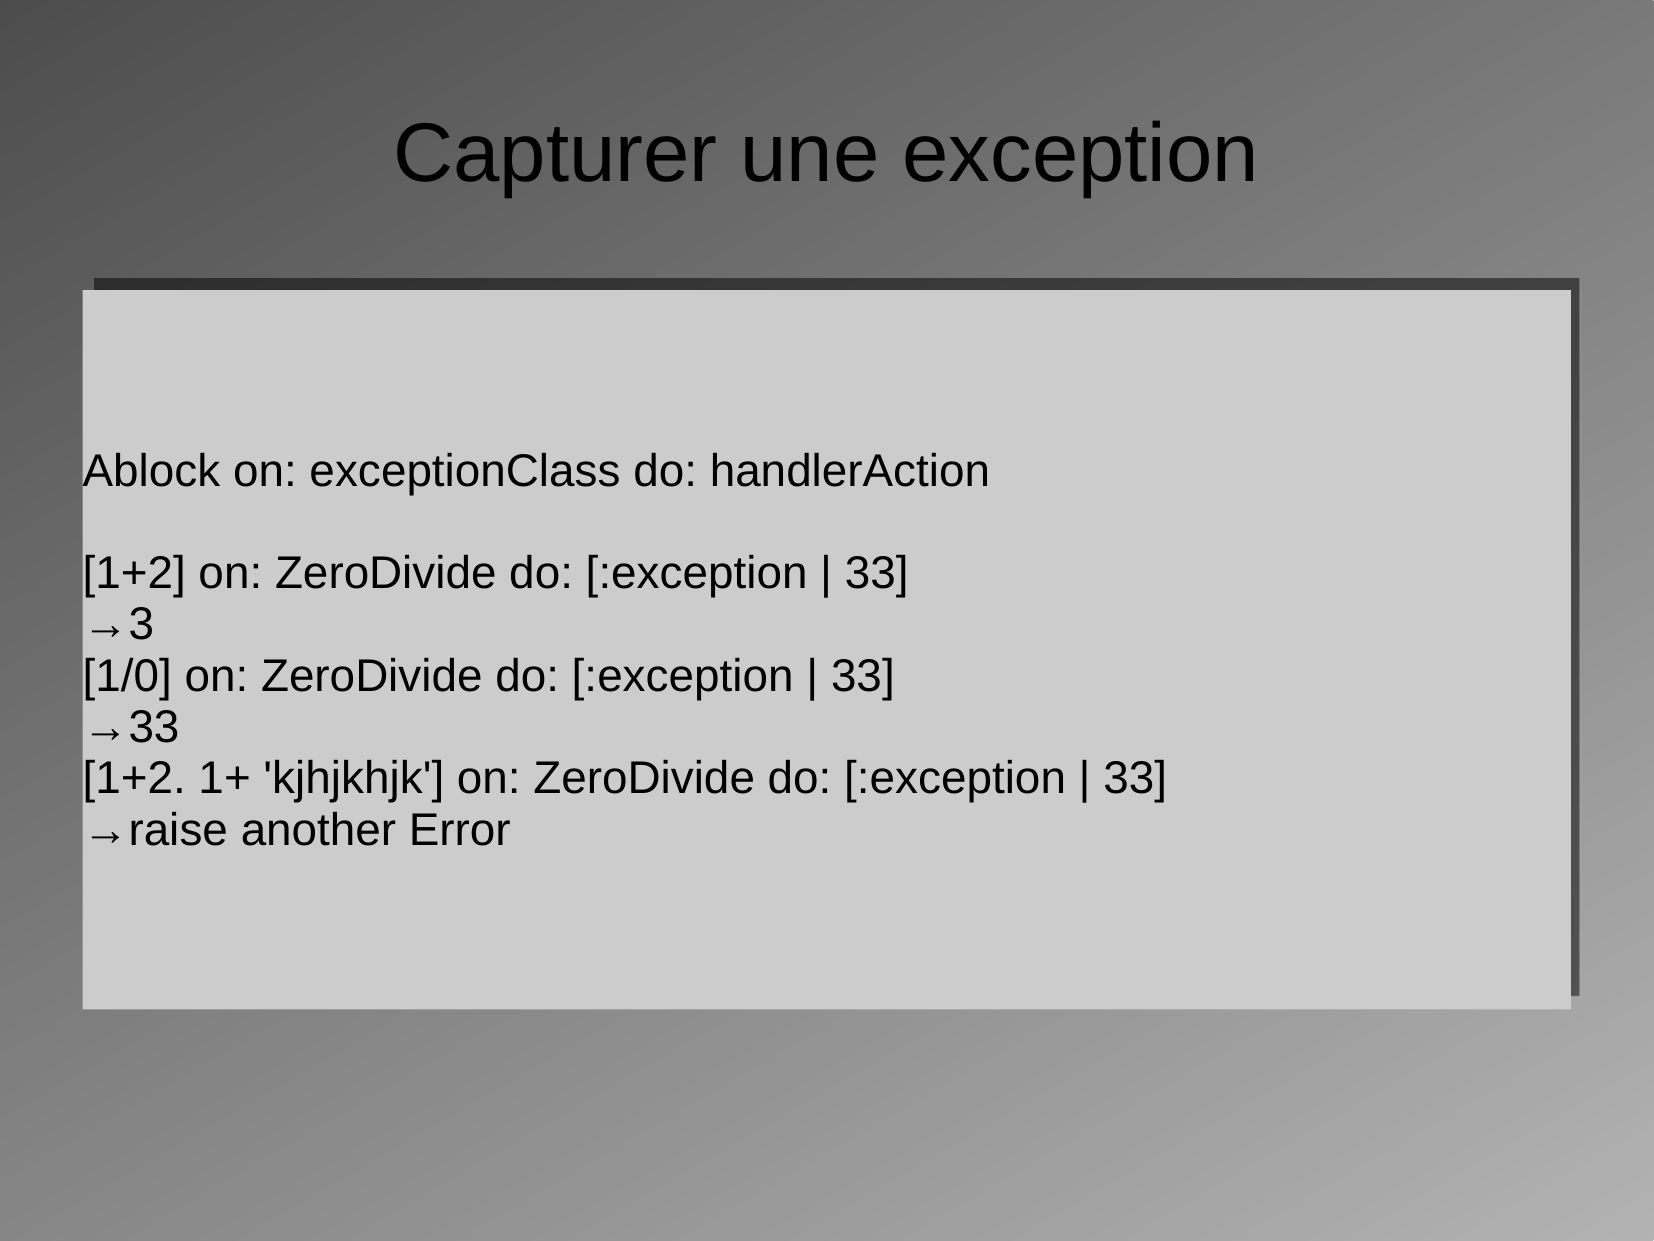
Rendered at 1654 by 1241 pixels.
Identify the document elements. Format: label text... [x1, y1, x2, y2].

subtitle Ablock on: exceptionClass do: handlerAction [1+2] on: ZeroDivide do: [:exception | 33] →3 [1/0] on: ZeroDivide do: [:exception | 33] →33 [1+2. 1+ 'kjhjkhjk'] on: ZeroDivide do: [:exception | 33] →raise another Error [82, 290, 1571, 1010]
title Capturer une exception [82, 49, 1571, 257]
